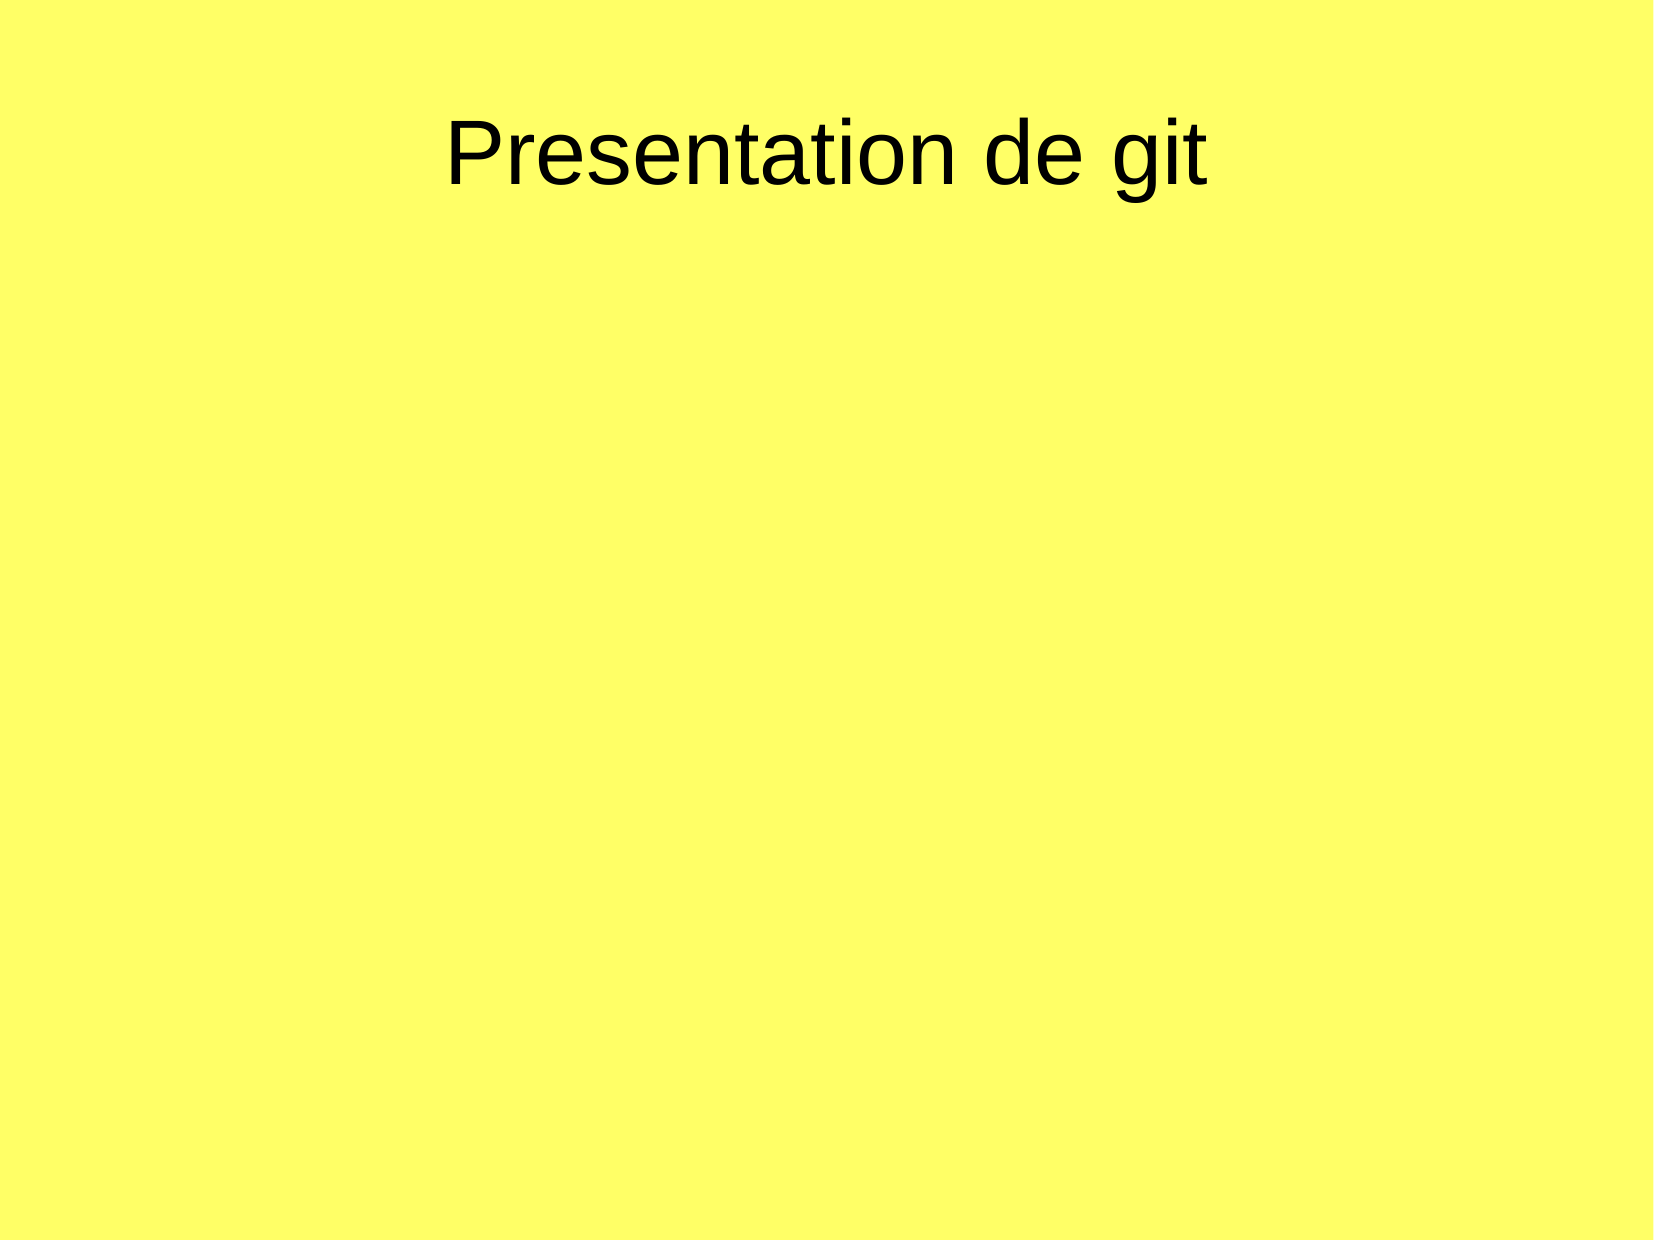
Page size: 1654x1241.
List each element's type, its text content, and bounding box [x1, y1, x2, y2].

title Presentation de git [82, 49, 1571, 257]
